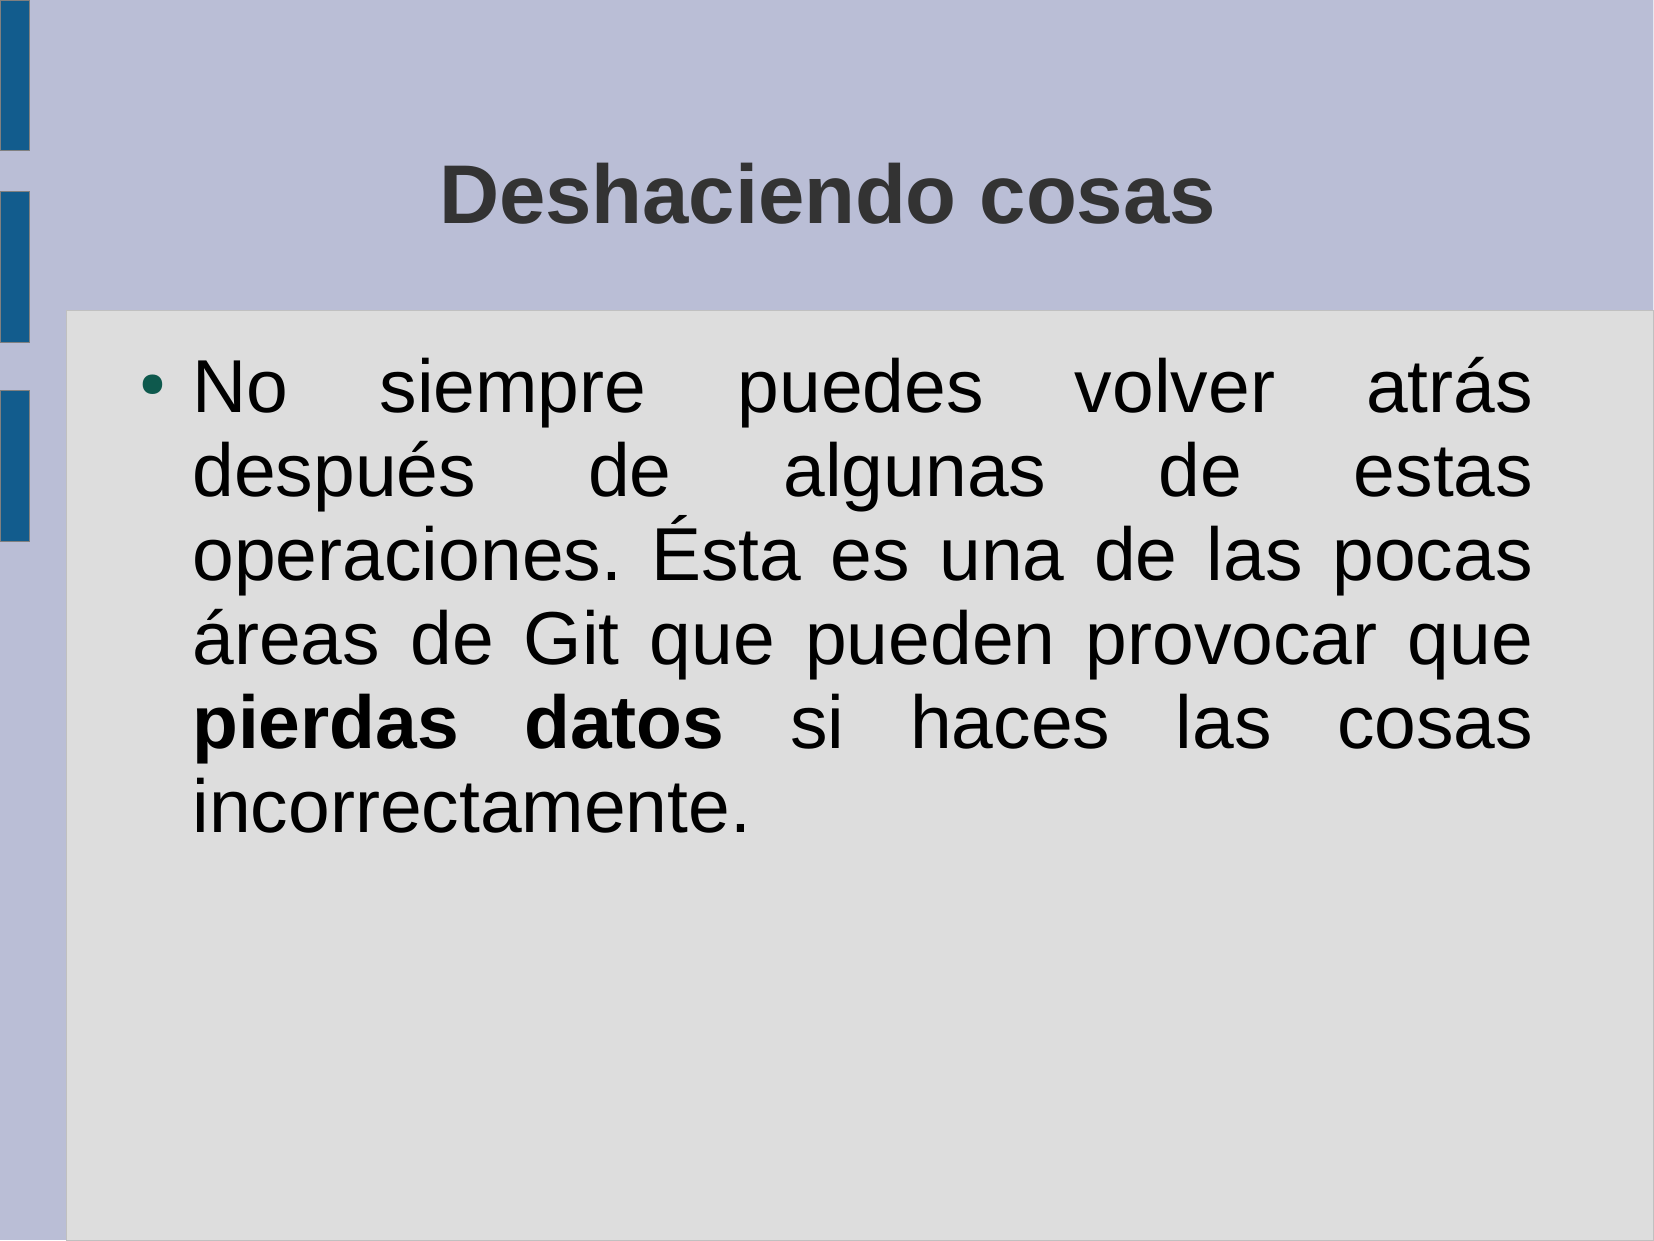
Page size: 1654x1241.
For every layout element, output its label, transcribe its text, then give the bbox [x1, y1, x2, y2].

title Deshaciendo cosas [121, 91, 1534, 299]
list No siempre puedes volver atrás después de algunas de estas operaciones. Ésta es una de las pocas áreas de Git que pueden provocar que pierdas datos si haces las cosas incorrectamente. [121, 344, 1534, 1127]
